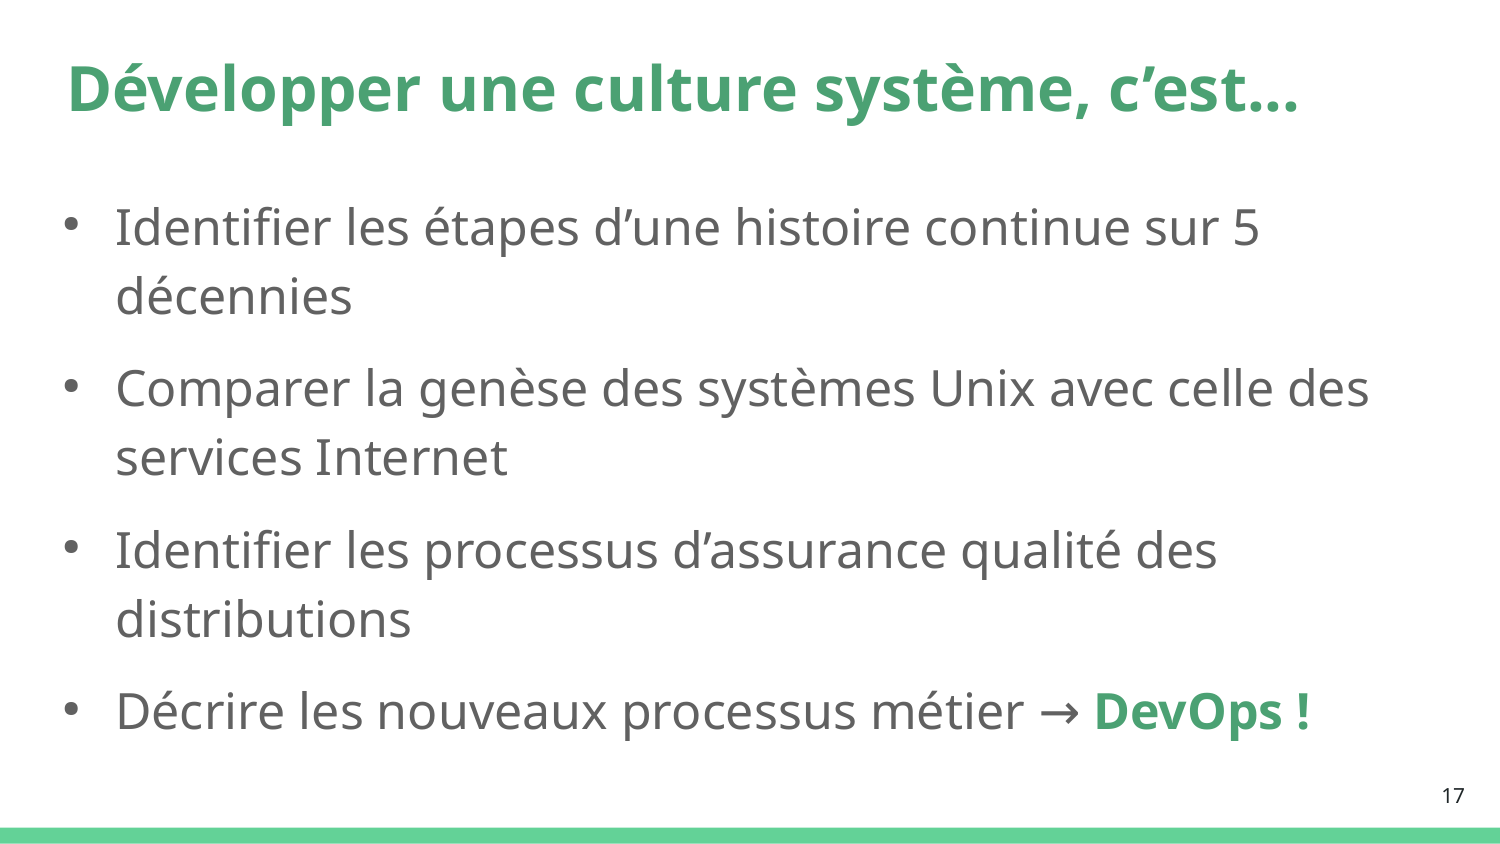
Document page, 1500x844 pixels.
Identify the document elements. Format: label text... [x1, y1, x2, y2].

title Développer une culture système, c’est... [51, 23, 1449, 117]
list Identifier les étapes d’une histoire continue sur 5 décennies Comparer la genèse des systèmes Unix avec celle des services Internet Identifier les processus d’assurance qualité des distributions Décrire les nouveaux processus métier → DevOps ! [29, 171, 1430, 818]
slide_number <numéro> [1389, 764, 1480, 830]
